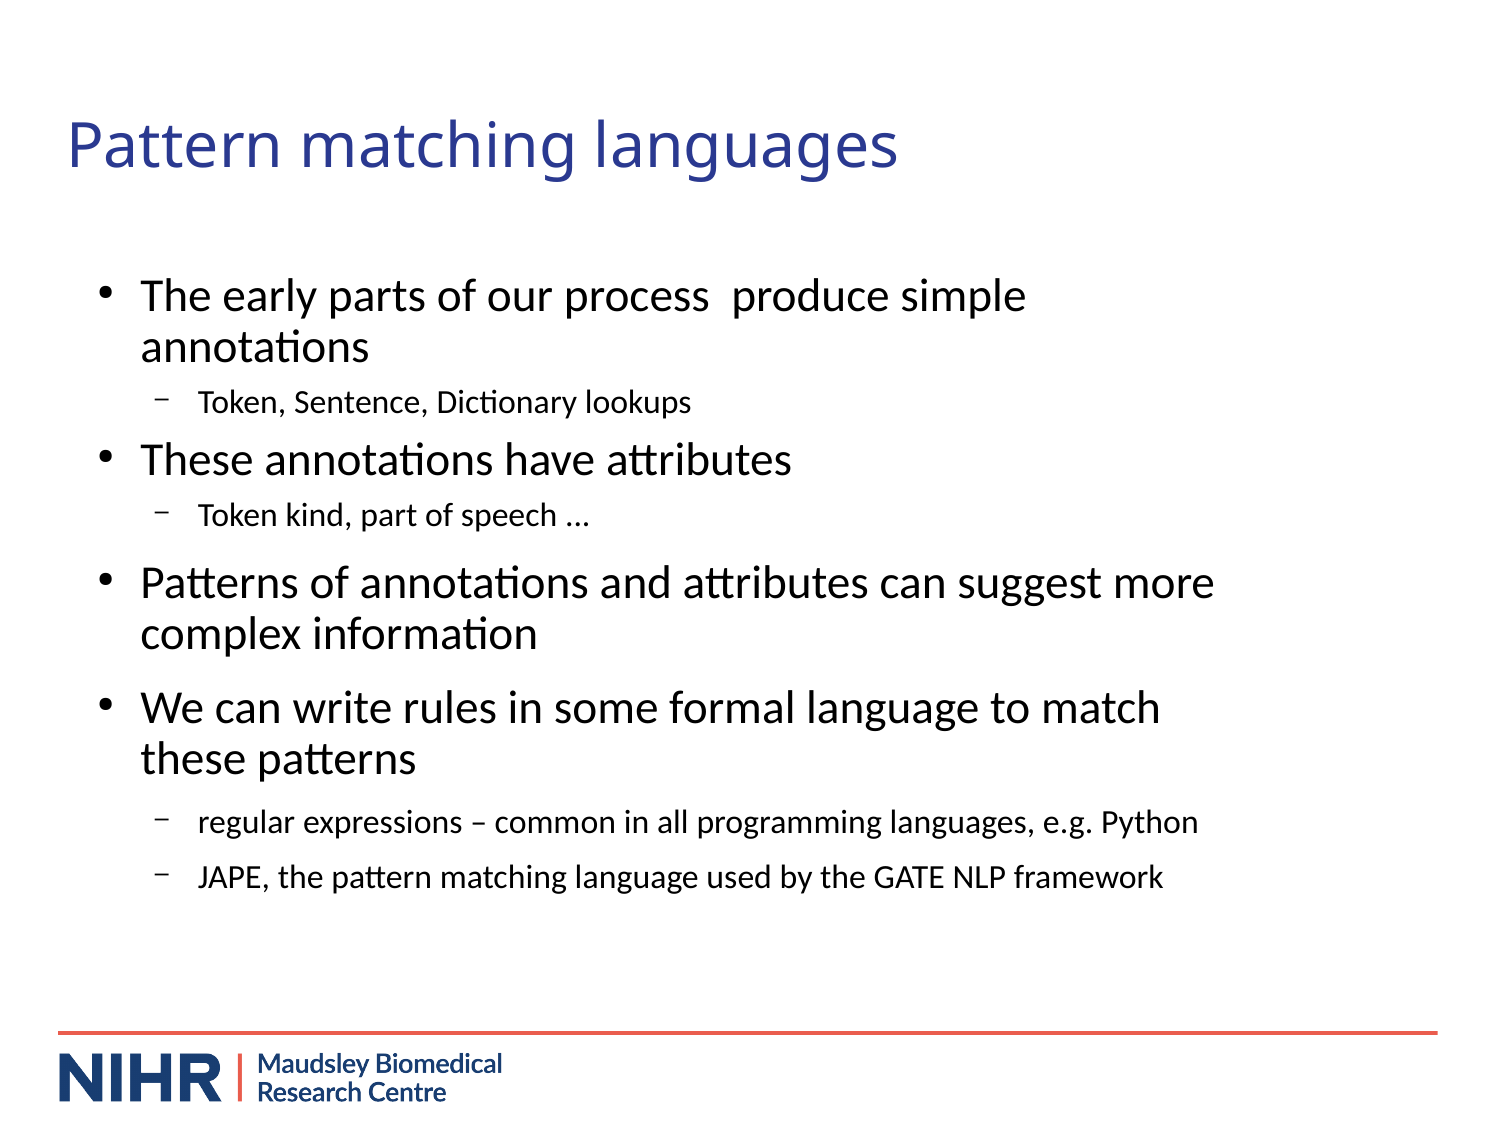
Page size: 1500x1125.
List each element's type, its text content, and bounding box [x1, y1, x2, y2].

picture [29, 1018, 531, 1125]
title Pattern matching languages [51, 89, 1449, 223]
list The early parts of our process produce simple annotations Token, Sentence, Dictionary lookups These annotations have attributes Token kind, part of speech ... Patterns of annotations and attributes can suggest more complex information We can write rules in some formal language to match these patterns regular expressions – common in all programming languages, e.g. Python JAPE, the pattern matching language used by the GATE NLP framework [68, 263, 1241, 912]
